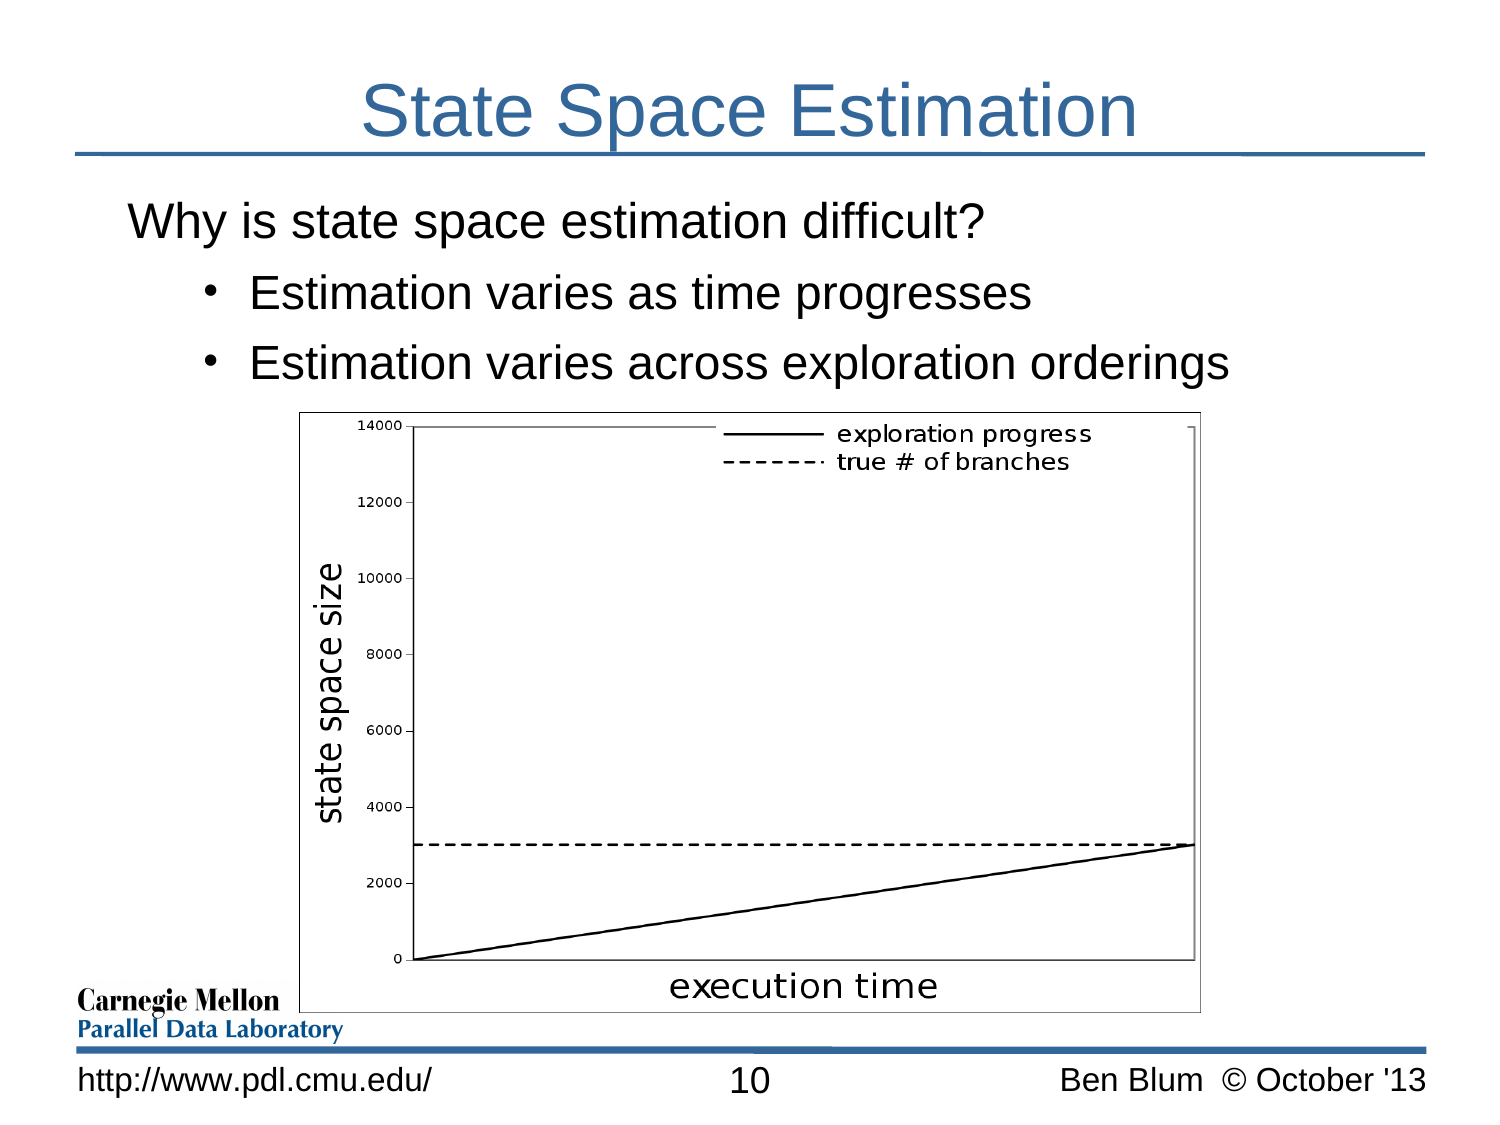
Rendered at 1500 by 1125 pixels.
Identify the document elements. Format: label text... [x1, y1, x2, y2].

title State Space Estimation [112, 49, 1388, 163]
picture [77, 412, 1201, 1044]
list Why is state space estimation difficult? Estimation varies as time progresses Estimation varies across exploration orderings [112, 181, 1426, 938]
